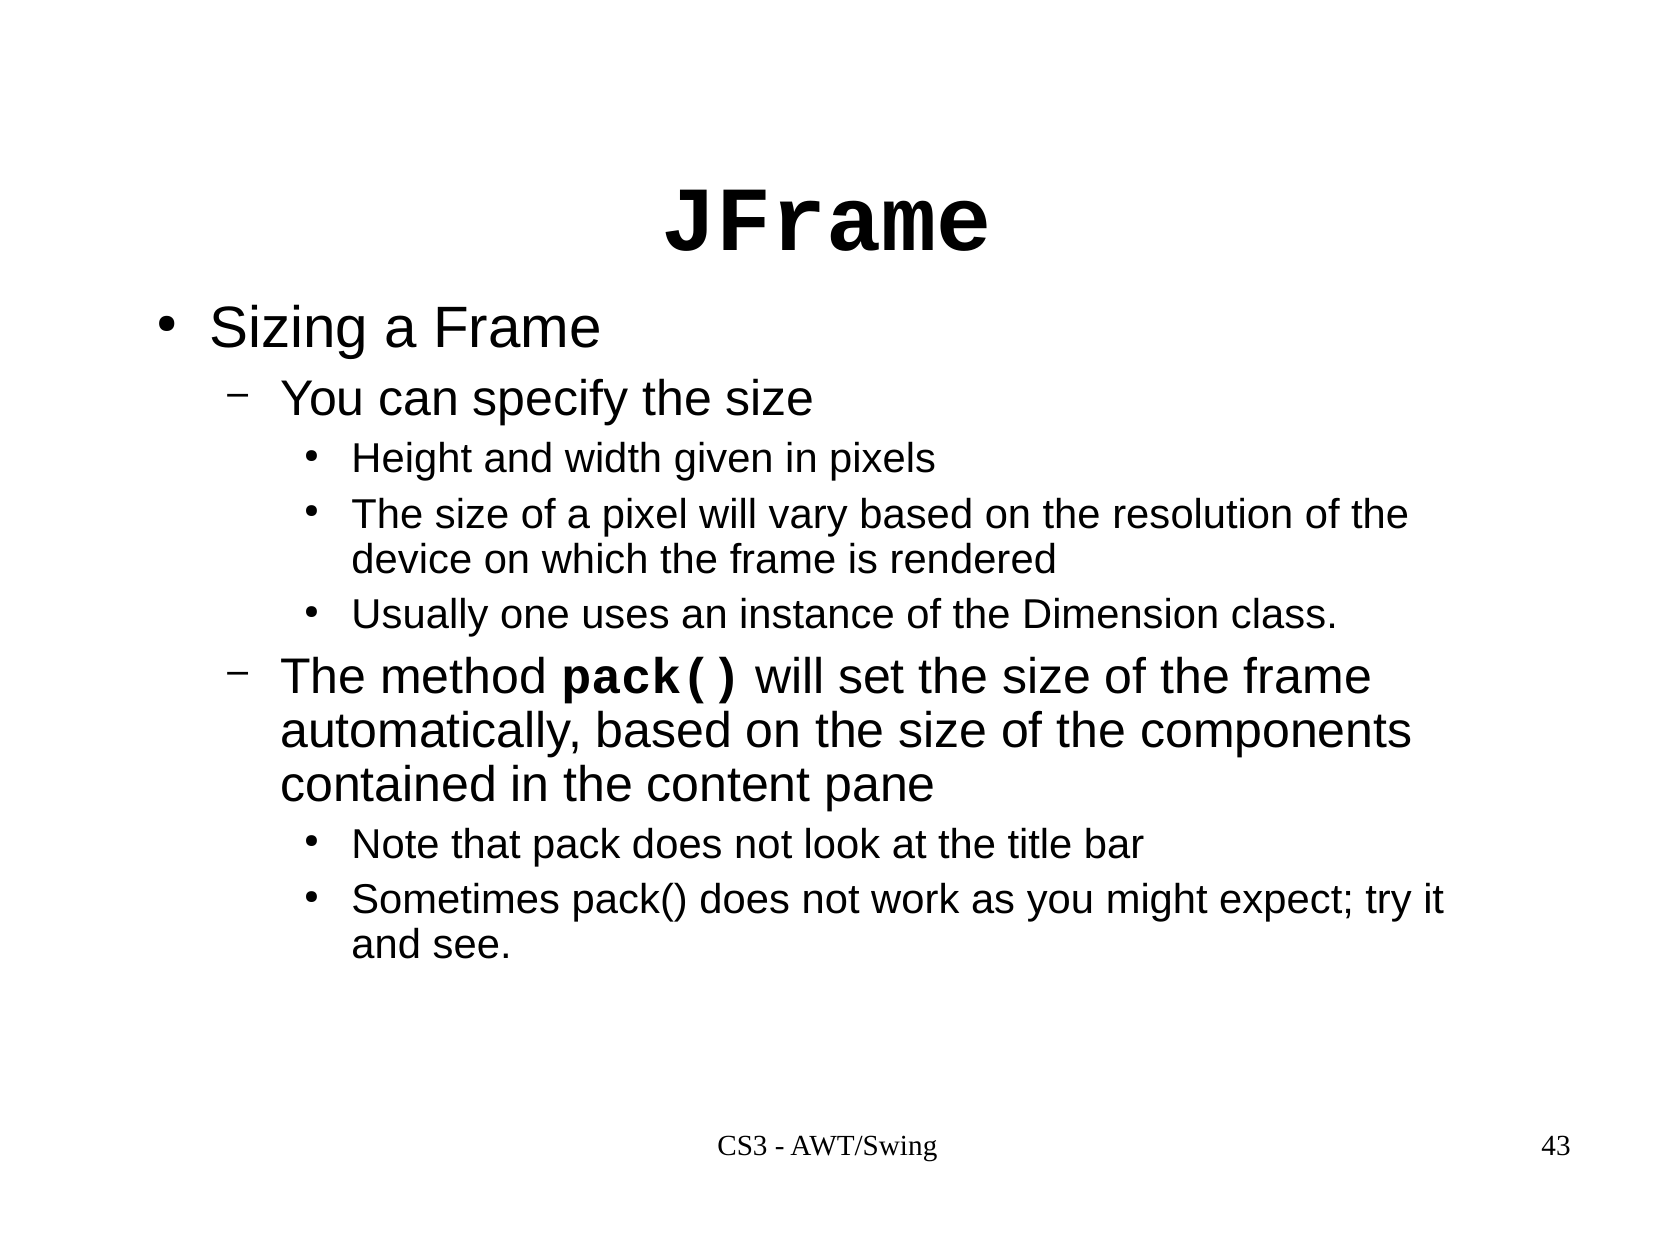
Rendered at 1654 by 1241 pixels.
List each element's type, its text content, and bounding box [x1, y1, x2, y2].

title JFrame [124, 110, 1530, 289]
list Sizing a Frame You can specify the size Height and width given in pixels The size of a pixel will vary based on the resolution of the device on which the frame is rendered Usually one uses an instance of the Dimension class. The method pack() will set the size of the frame automatically, based on the size of the components contained in the content pane Note that pack does not look at the title bar Sometimes pack() does not work as you might expect; try it and see. [124, 289, 1530, 1103]
